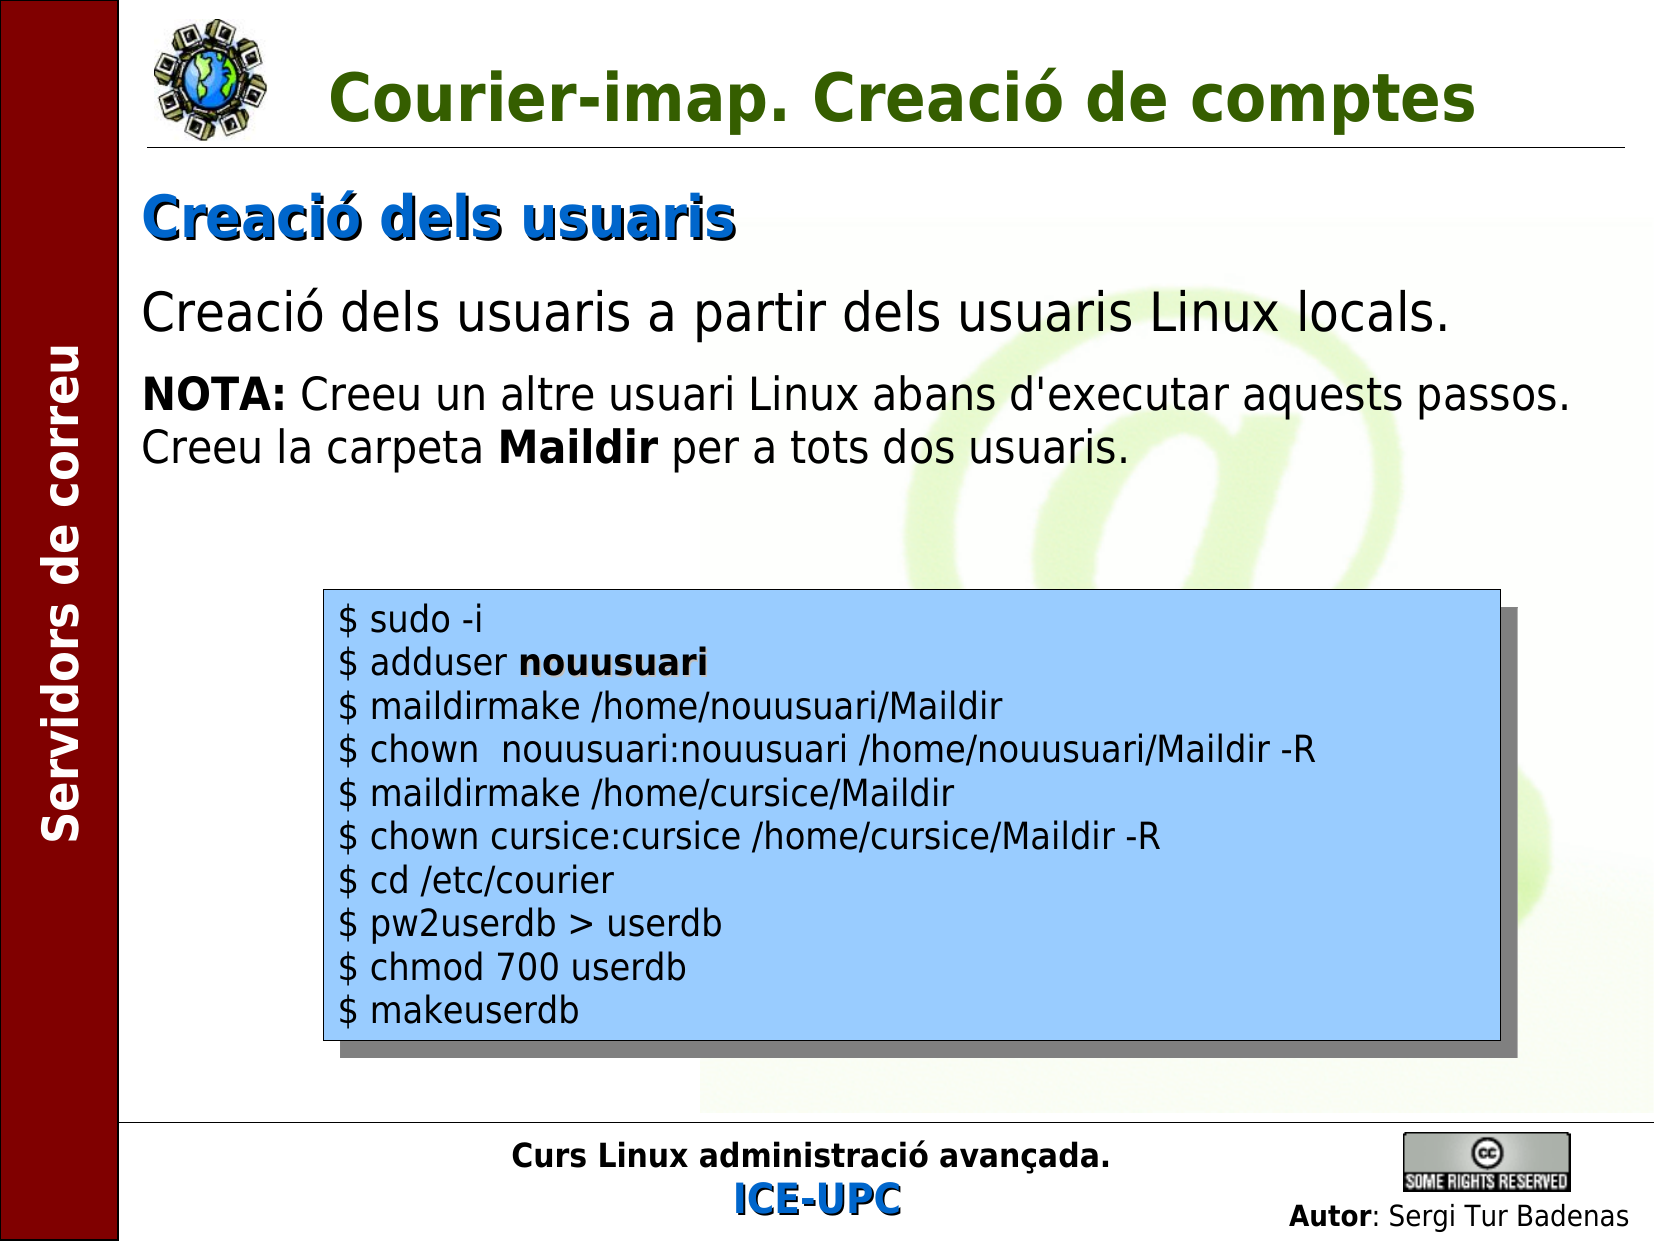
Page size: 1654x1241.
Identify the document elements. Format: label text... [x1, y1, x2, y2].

picture [700, 217, 1654, 1113]
text_box $ sudo -i $ adduser nouusuari $ maildirmake /home/nouusuari/Maildir $ chown nouusuari:nouusuari /home/nouusuari/Maildir -R $ maildirmake /home/cursice/Maildir $ chown cursice:cursice /home/cursice/Maildir -R $ cd /etc/courier $ pw2userdb > userdb $ chmod 700 userdb $ makeuserdb [323, 589, 1501, 1041]
list Creació dels usuaris Creació dels usuaris a partir dels usuaris Linux locals. NOTA: Creeu un altre usuari Linux abans d'executar aquests passos. Creeu la carpeta Maildir per a tots dos usuaris. [141, 183, 1630, 1078]
picture [154, 19, 268, 142]
title Courier-imap. Creació de comptes [159, 56, 1648, 141]
picture [1403, 1132, 1571, 1192]
